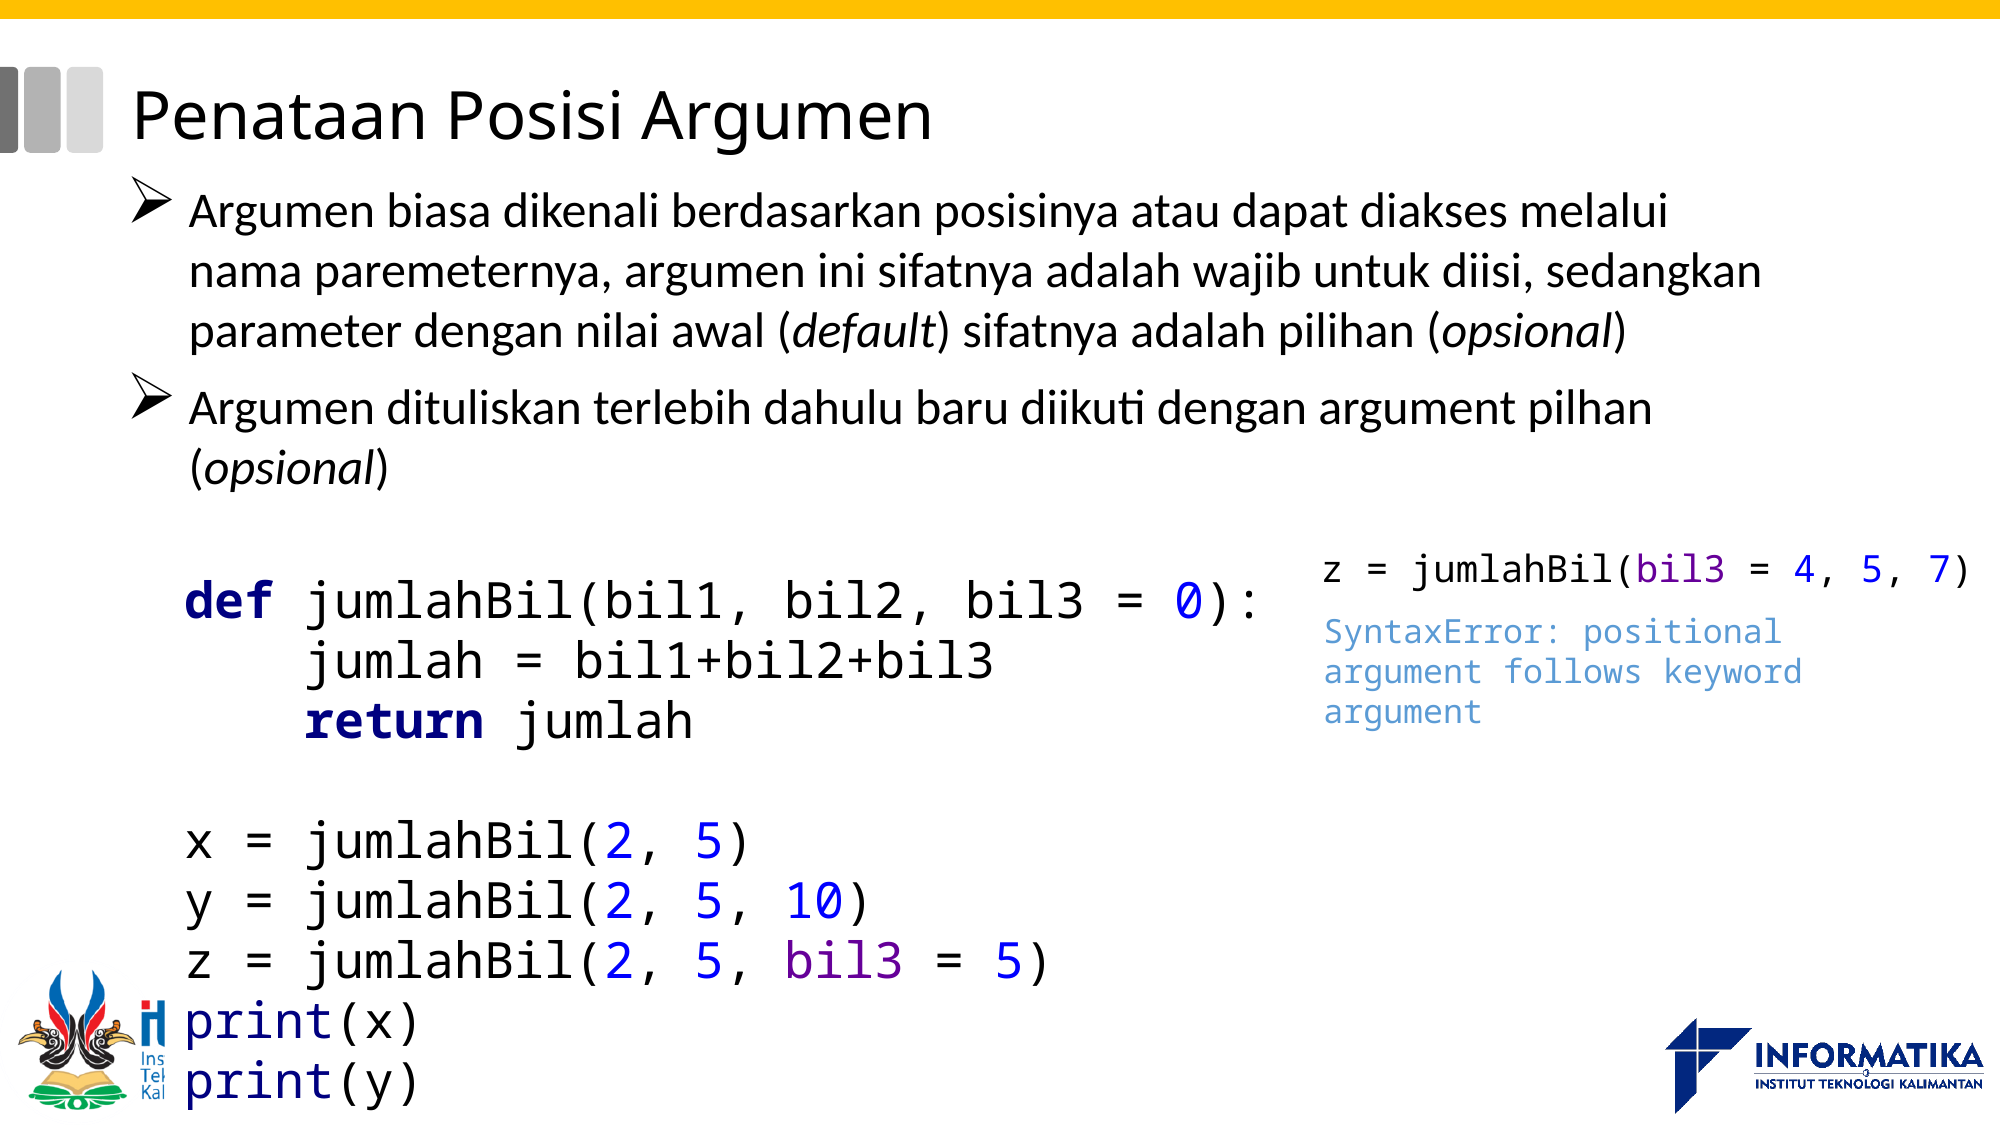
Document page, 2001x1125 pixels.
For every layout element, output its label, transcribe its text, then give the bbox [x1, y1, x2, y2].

text_box SyntaxError: positional argument follows keyword argument [1308, 602, 1925, 738]
text_box [0, 0, 2000, 19]
picture [1664, 1017, 1984, 1114]
title Penataan Posisi Argumen [111, 61, 1837, 280]
text_box def jumlahBil(bil1, bil2, bil3 = 0): jumlah = bil1+bil2+bil3 return jumlah x = jumlahBil(2, 5) y = jumlahBil(2, 5, 10) z = jumlahBil(2, 5, bil3 = 5) print(x) print(y) [164, 557, 1347, 1119]
picture [0, 935, 253, 1125]
text_box Argumen biasa dikenali berdasarkan posisinya atau dapat diakses melalui nama paremeternya, argumen ini sifatnya adalah wajib untuk diisi, sedangkan parameter dengan nilai awal (default) sifatnya adalah pilihan (opsional) Argumen dituliskan terlebih dahulu baru diikuti dengan argument pilhan (opsional) [111, 170, 1797, 502]
text_box z = jumlahBil(bil3 = 4, 5, 7) [1300, 535, 2000, 601]
